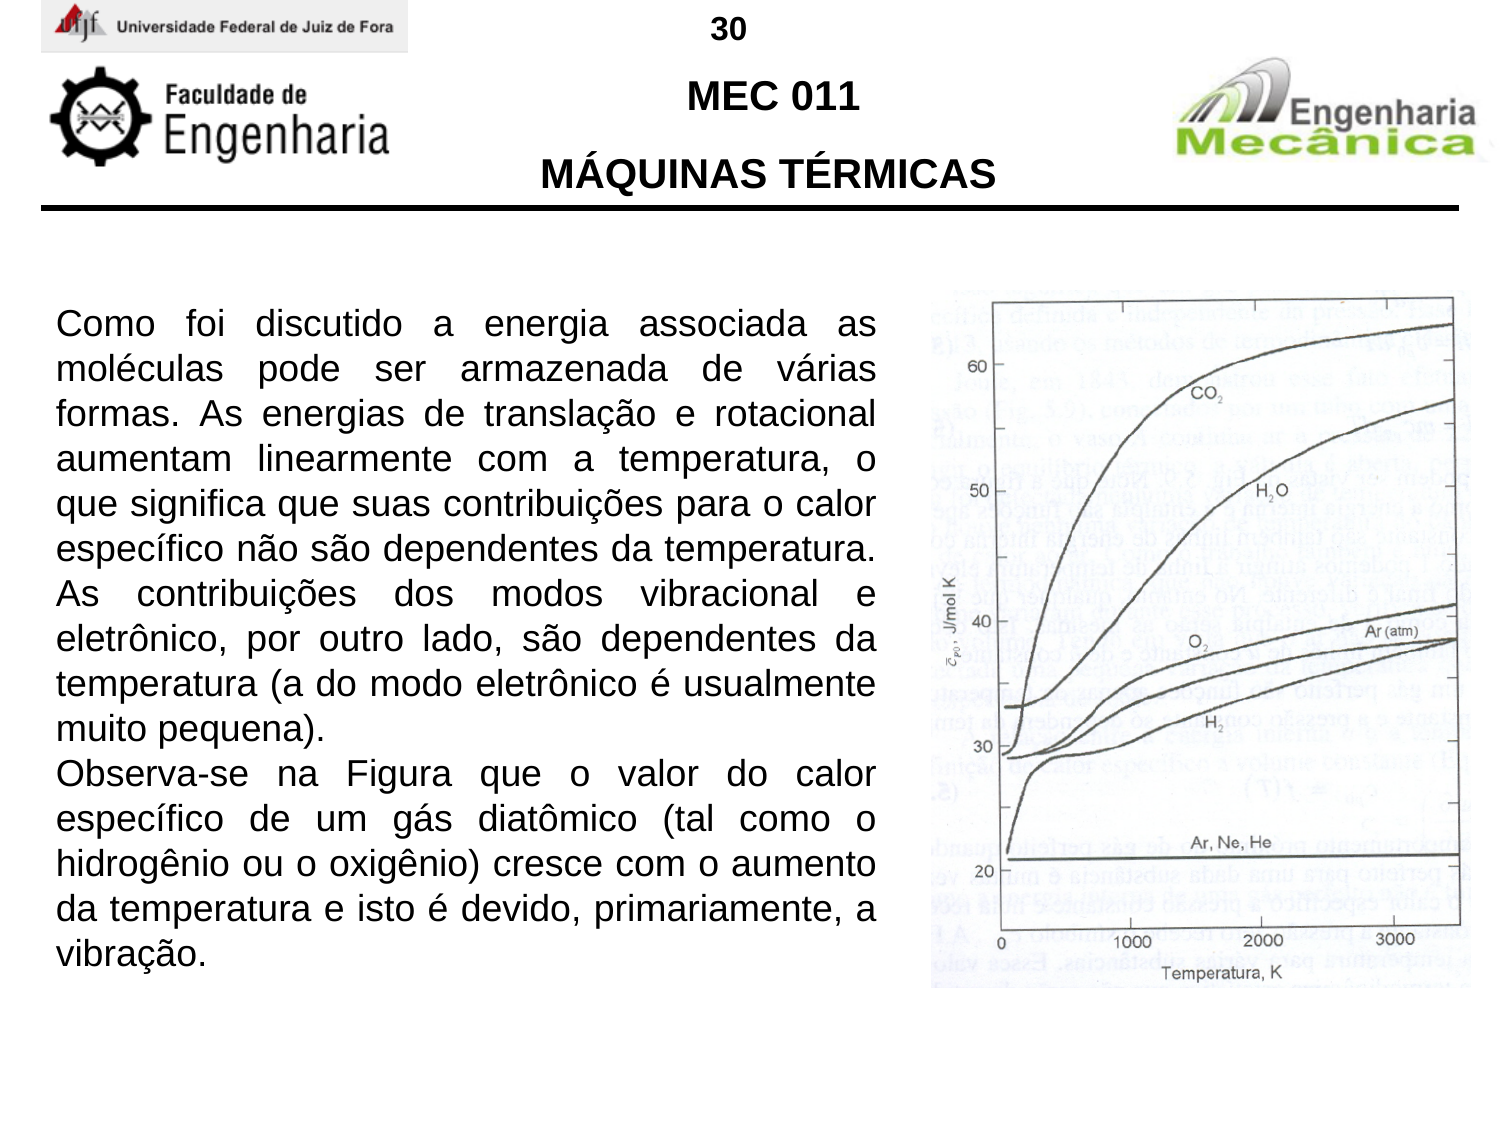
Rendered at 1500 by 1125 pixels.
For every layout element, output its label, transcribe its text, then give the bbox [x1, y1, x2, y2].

picture [1151, 54, 1500, 167]
picture [41, 0, 408, 174]
picture [931, 290, 1471, 988]
text_box Como foi discutido a energia associada as moléculas pode ser armazenada de várias formas. As energias de translação e rotacional aumentam linearmente com a temperatura, o que significa que suas contribuições para o calor específico não são dependentes da temperatura. As contribuições dos modos vibracional e eletrônico, por outro lado, são dependentes da temperatura (a do modo eletrônico é usualmente muito pequena). Observa-se na Figura que o valor do calor específico de um gás diatômico (tal como o hidrogênio ou o oxigênio) cresce com o aumento da temperatura e isto é devido, primariamente, a vibração. [41, 290, 892, 982]
